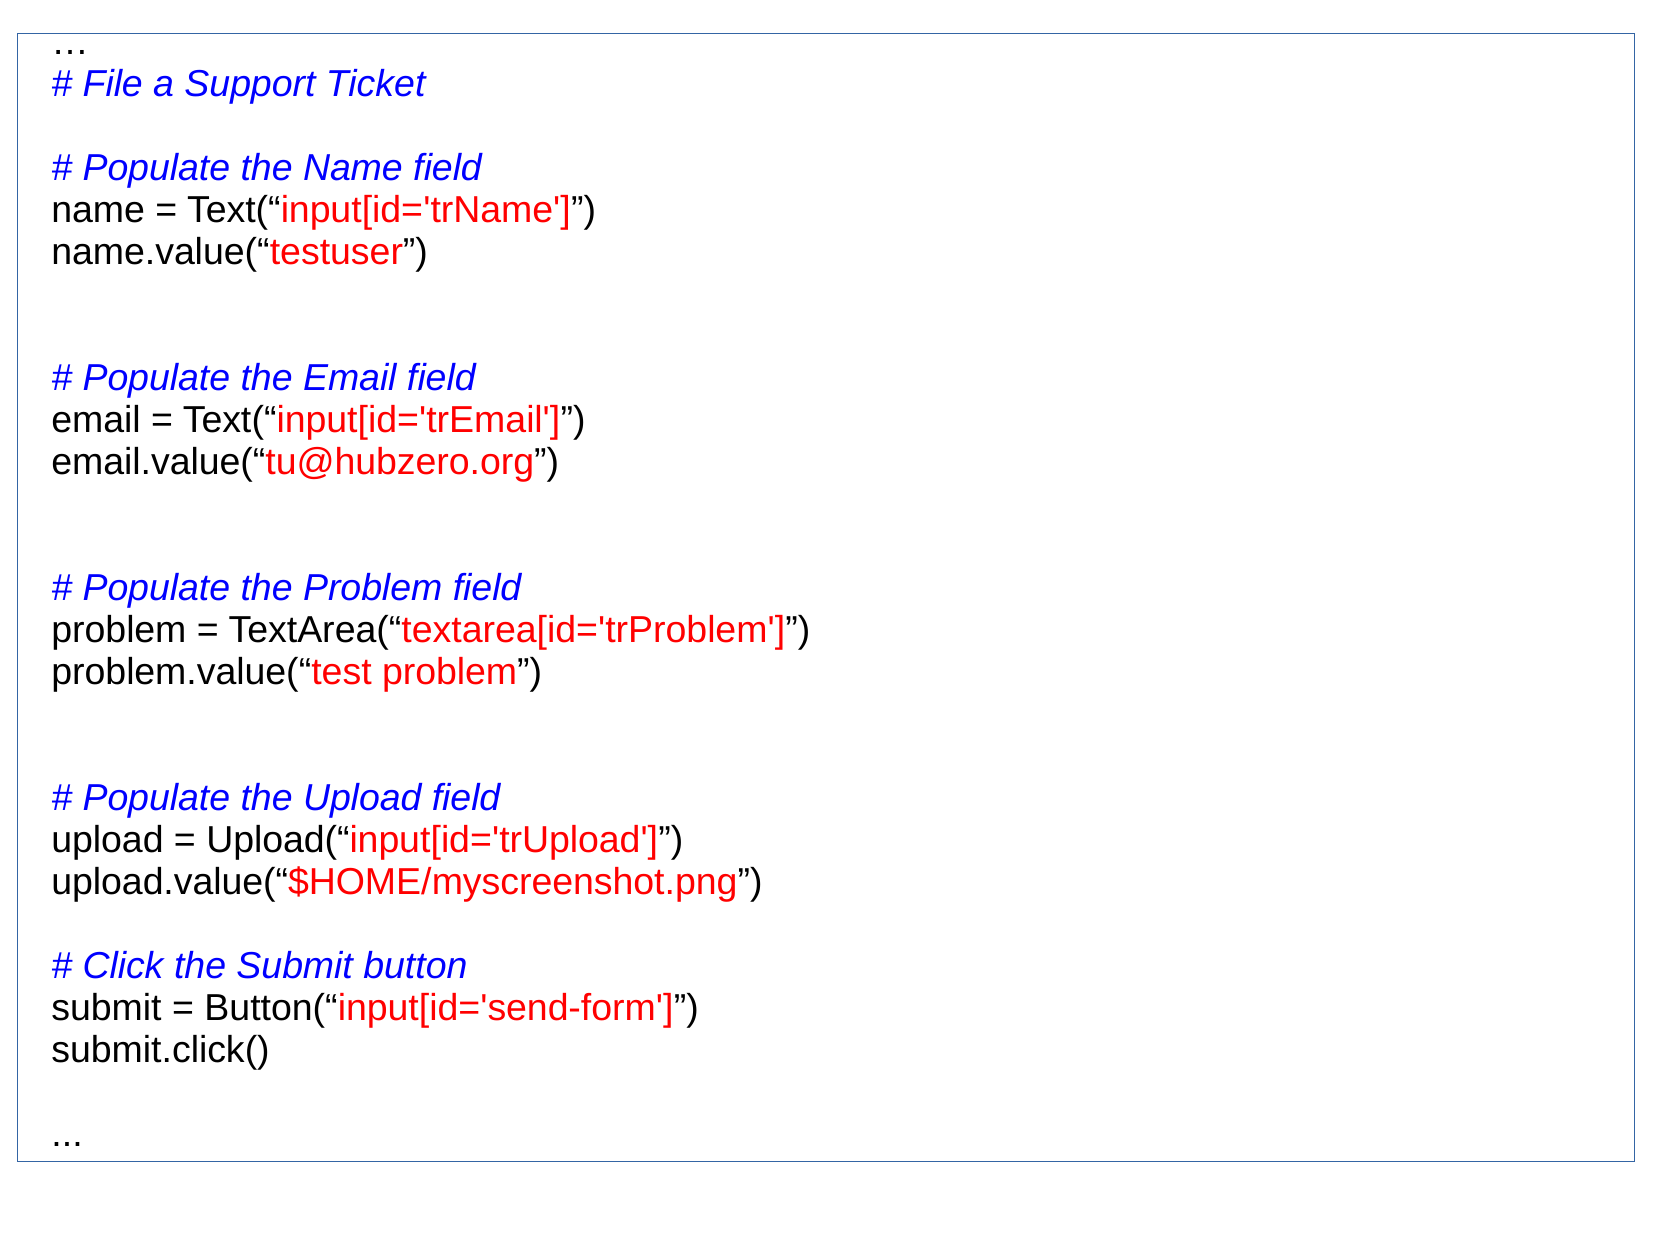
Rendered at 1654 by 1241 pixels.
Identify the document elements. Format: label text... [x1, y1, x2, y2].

text_box … # File a Support Ticket # Populate the Name field name = Text(“input[id='trName']”) name.value(“testuser”) # Populate the Email field email = Text(“input[id='trEmail']”) email.value(“tu@hubzero.org”) # Populate the Problem field problem = TextArea(“textarea[id='trProblem']”) problem.value(“test problem”) # Populate the Upload field upload = Upload(“input[id='trUpload']”) upload.value(“$HOME/myscreenshot.png”) # Click the Submit button submit = Button(“input[id='send-form']”) submit.click() ... [36, 13, 1635, 1162]
text_box [17, 33, 36, 1162]
